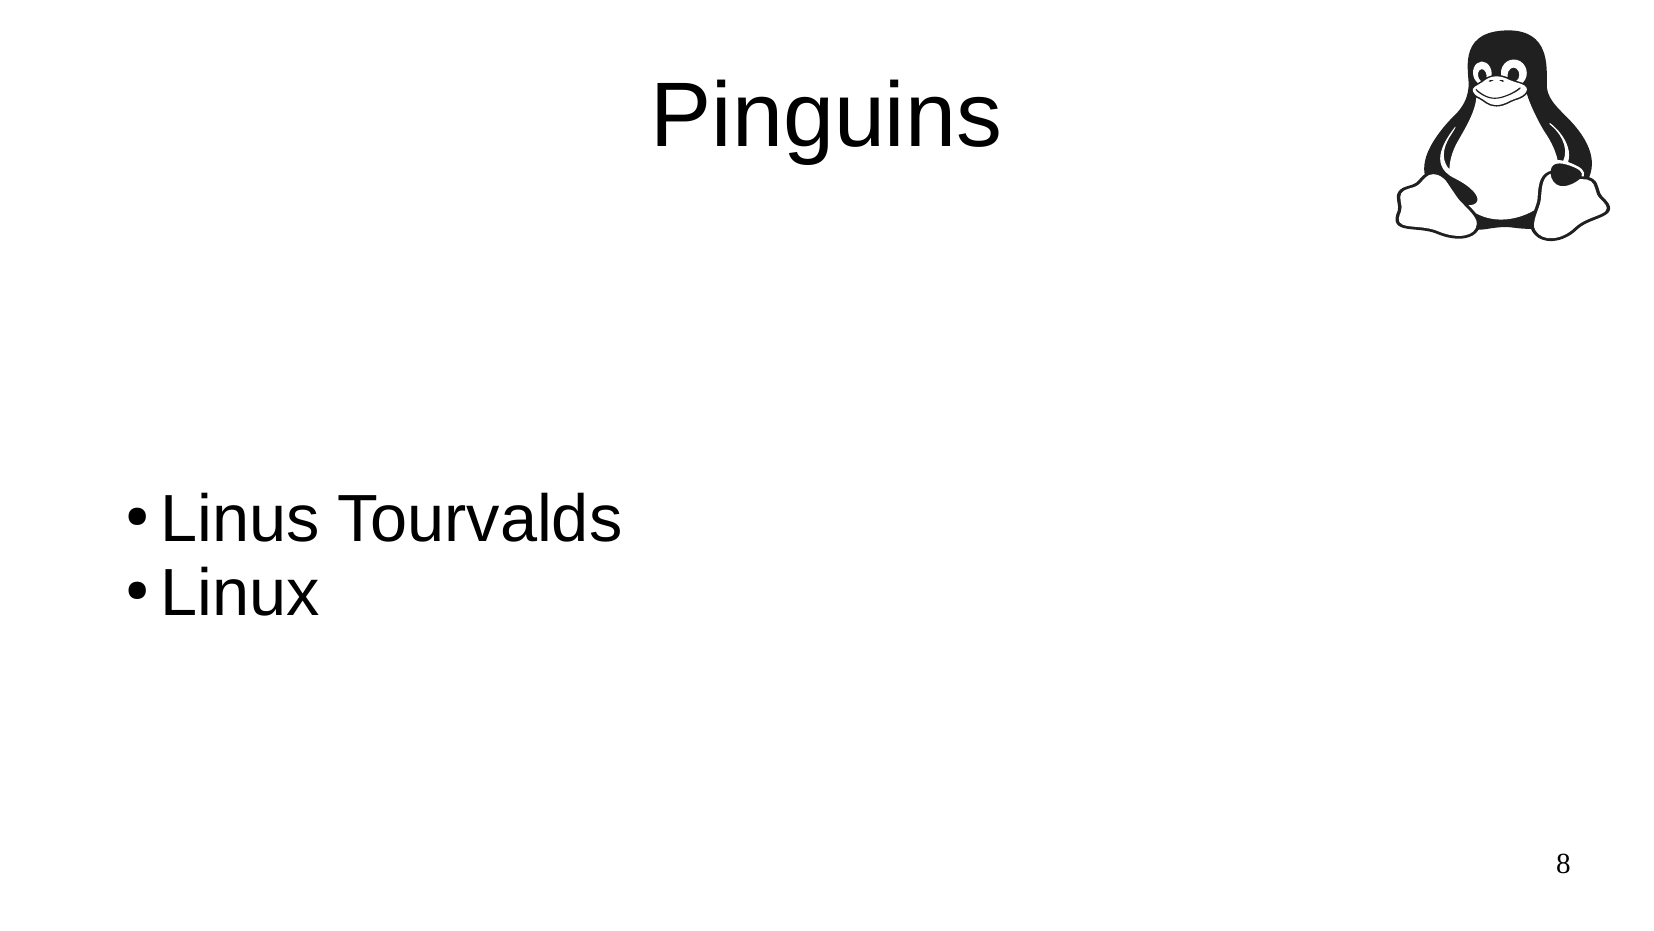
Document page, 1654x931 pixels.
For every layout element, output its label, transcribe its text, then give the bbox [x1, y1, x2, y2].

title Pinguins [82, 37, 1395, 193]
subtitle Linus Tourvalds Linux [90, 255, 1591, 856]
picture [1395, 30, 1612, 242]
